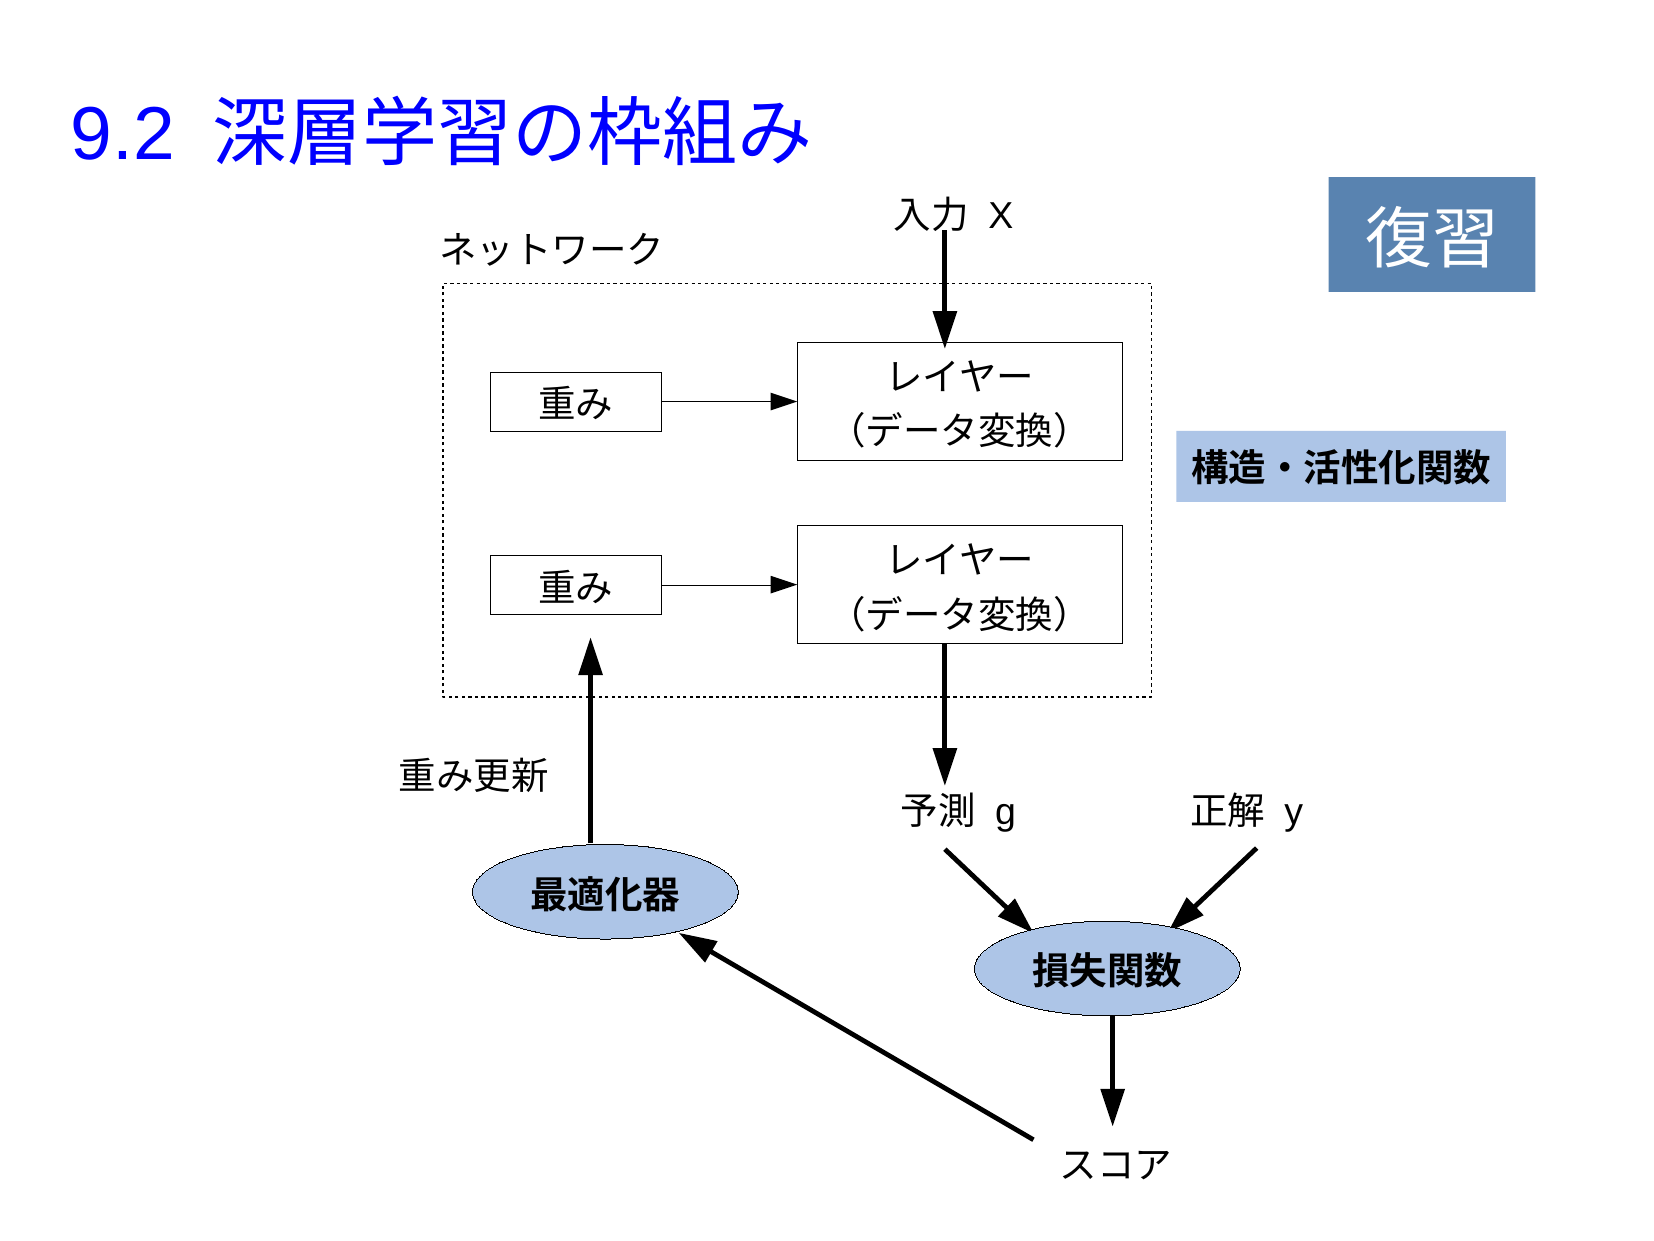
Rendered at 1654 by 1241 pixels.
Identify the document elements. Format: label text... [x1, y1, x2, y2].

text_box 重み更新 [383, 738, 573, 815]
title 9.2 深層学習の枠組み [70, 59, 1595, 202]
text_box 予測 g [885, 773, 1063, 845]
text_box 重み [490, 555, 662, 615]
text_box 最適化器 [472, 844, 739, 940]
text_box 復習 [1328, 177, 1536, 292]
text_box 損失関数 [974, 921, 1241, 1016]
text_box 入力 X [879, 202, 1034, 249]
text_box 構造・活性化関数 [1176, 430, 1506, 502]
text_box レイヤー （データ変換） [797, 342, 1123, 461]
text_box 正解 y [1175, 773, 1353, 845]
text_box 重み [490, 372, 662, 432]
text_box レイヤー （データ変換） [797, 525, 1123, 644]
text_box スコア [1045, 1128, 1223, 1200]
text_box ネットワーク [424, 212, 680, 284]
